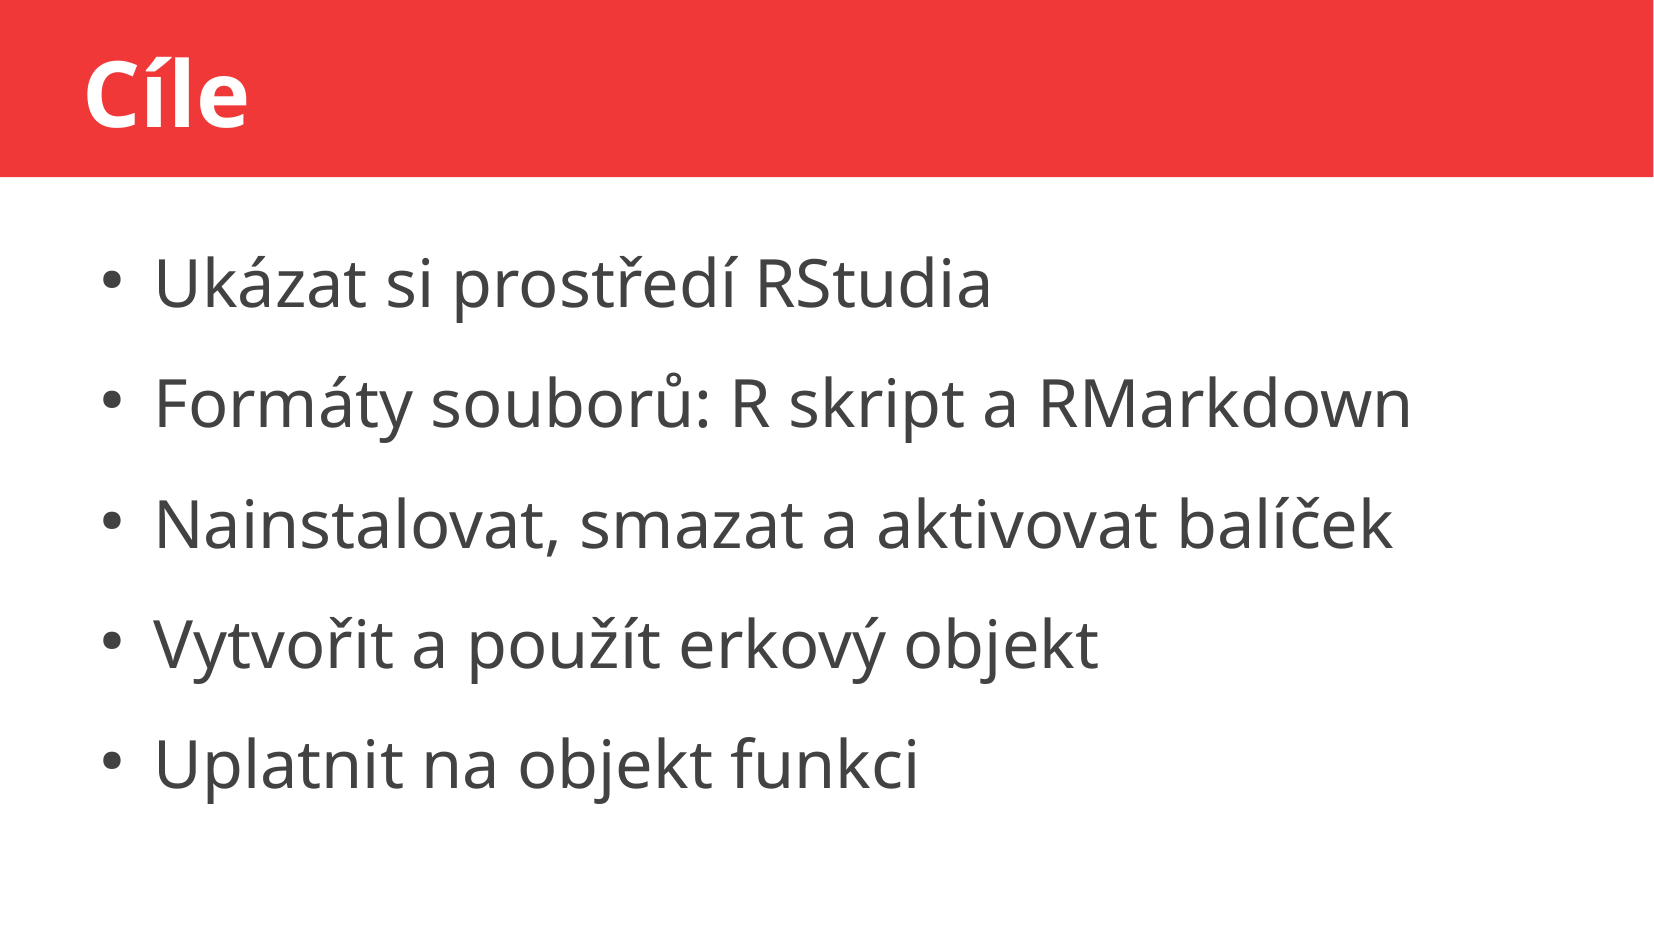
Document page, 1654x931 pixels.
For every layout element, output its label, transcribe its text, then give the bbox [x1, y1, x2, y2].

title Cíle [82, 14, 1571, 171]
list Ukázat si prostředí RStudia Formáty souborů: R skript a RMarkdown Nainstalovat, smazat a aktivovat balíček Vytvořit a použít erkový objekt Uplatnit na objekt funkci [82, 236, 1563, 810]
